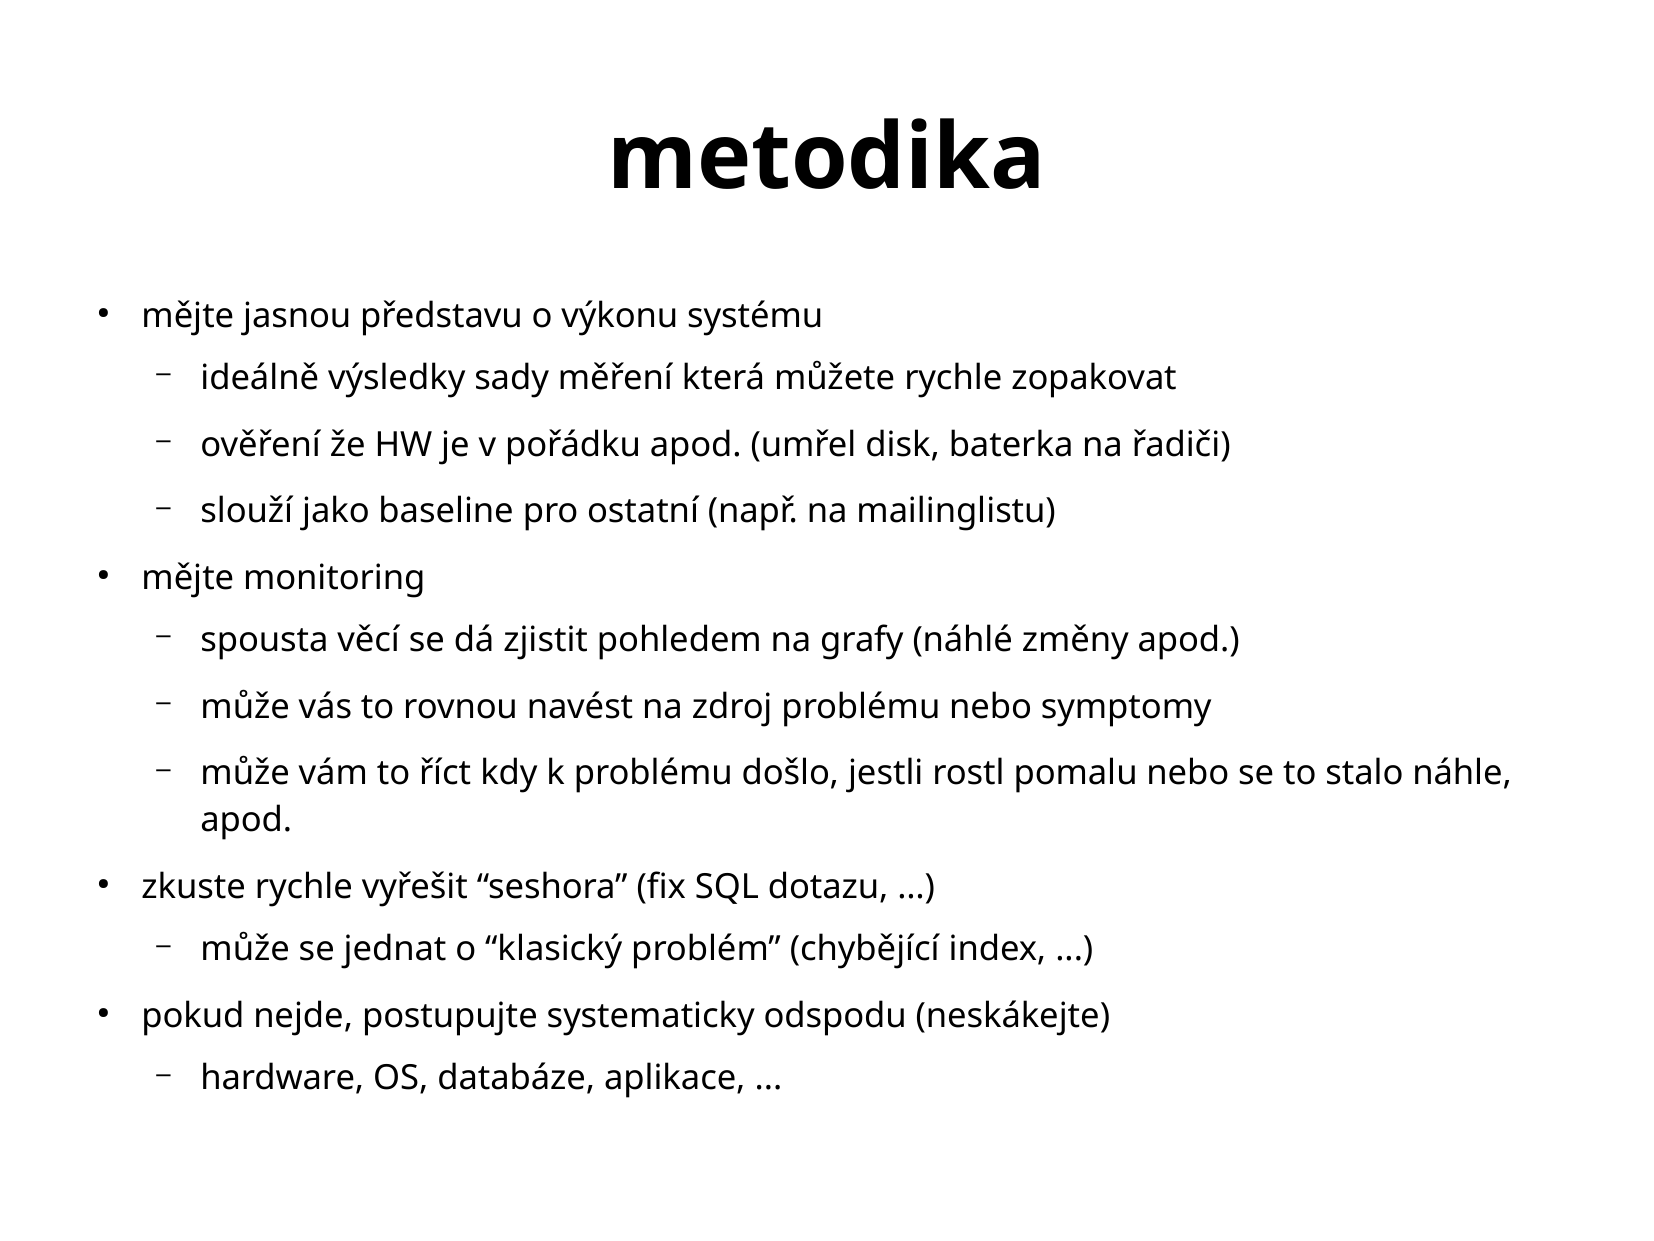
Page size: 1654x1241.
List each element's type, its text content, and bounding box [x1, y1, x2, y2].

title metodika [82, 49, 1571, 257]
list mějte jasnou představu o výkonu systému ideálně výsledky sady měření která můžete rychle zopakovat ověření že HW je v pořádku apod. (umřel disk, baterka na řadiči) slouží jako baseline pro ostatní (např. na mailinglistu) mějte monitoring spousta věcí se dá zjistit pohledem na grafy (náhlé změny apod.) může vás to rovnou navést na zdroj problému nebo symptomy může vám to říct kdy k problému došlo, jestli rostl pomalu nebo se to stalo náhle, apod. zkuste rychle vyřešit “seshora” (fix SQL dotazu, …) může se jednat o “klasický problém” (chybějící index, ...) pokud nejde, postupujte systematicky odspodu (neskákejte) hardware, OS, databáze, aplikace, ... [82, 290, 1538, 1111]
